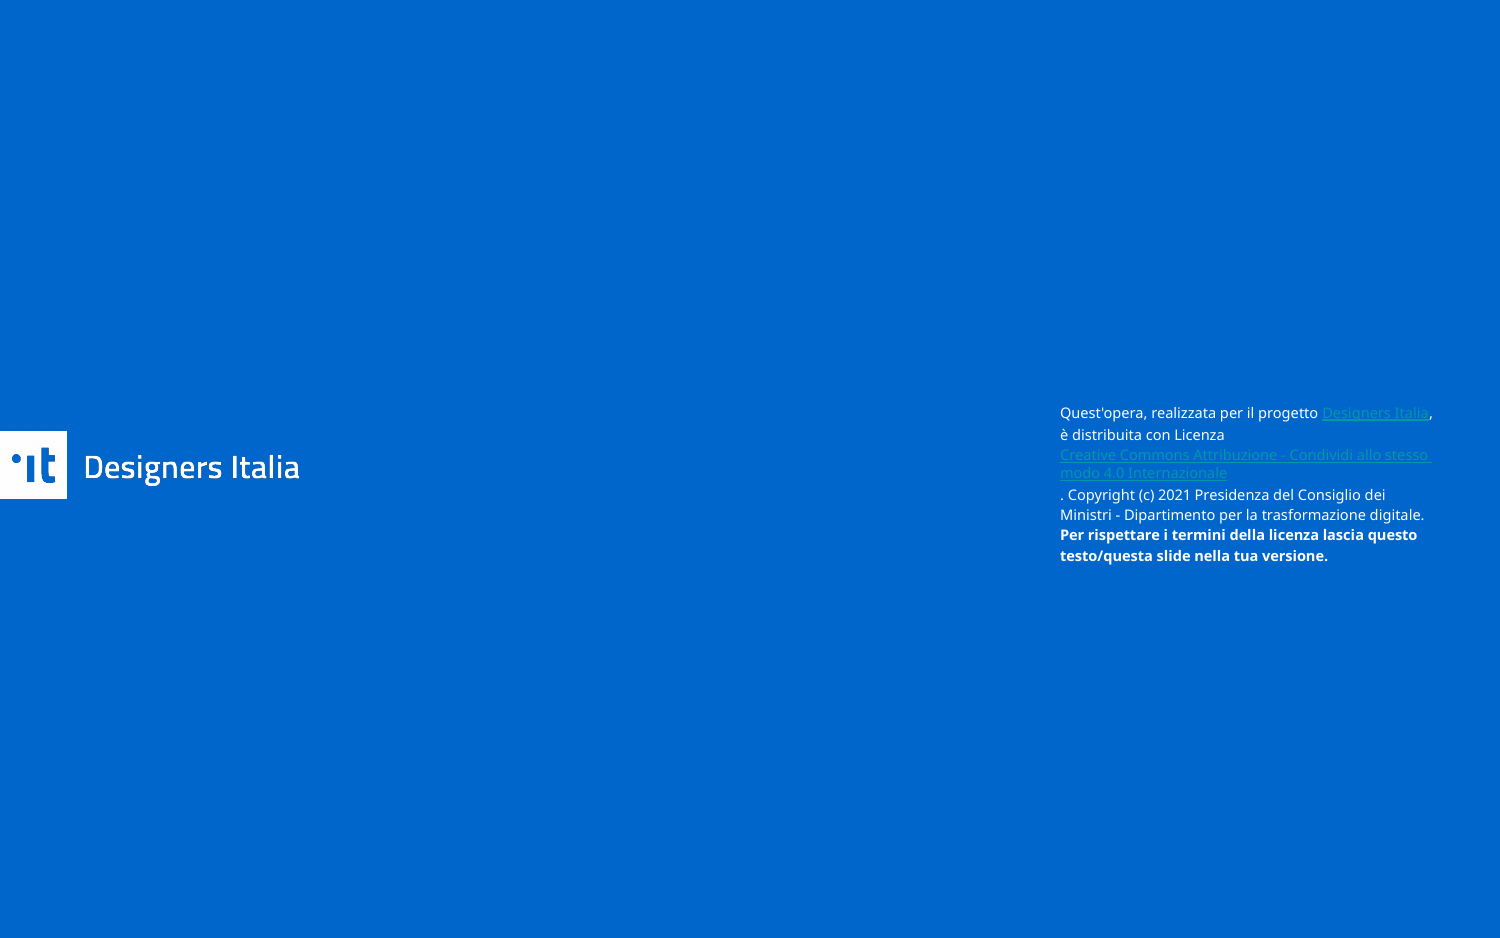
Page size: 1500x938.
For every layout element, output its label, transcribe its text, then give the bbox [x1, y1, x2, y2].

picture [0, 431, 317, 499]
text_box Quest'opera, realizzata per il progetto Designers Italia, è distribuita con Licenza Creative Commons Attribuzione - Condividi allo stesso modo 4.0 Internazionale. Copyright (c) 2021 Presidenza del Consiglio dei Ministri - Dipartimento per la trasformazione digitale. Per rispettare i termini della licenza lascia questo testo/questa slide nella tua versione. [1045, 385, 1454, 562]
